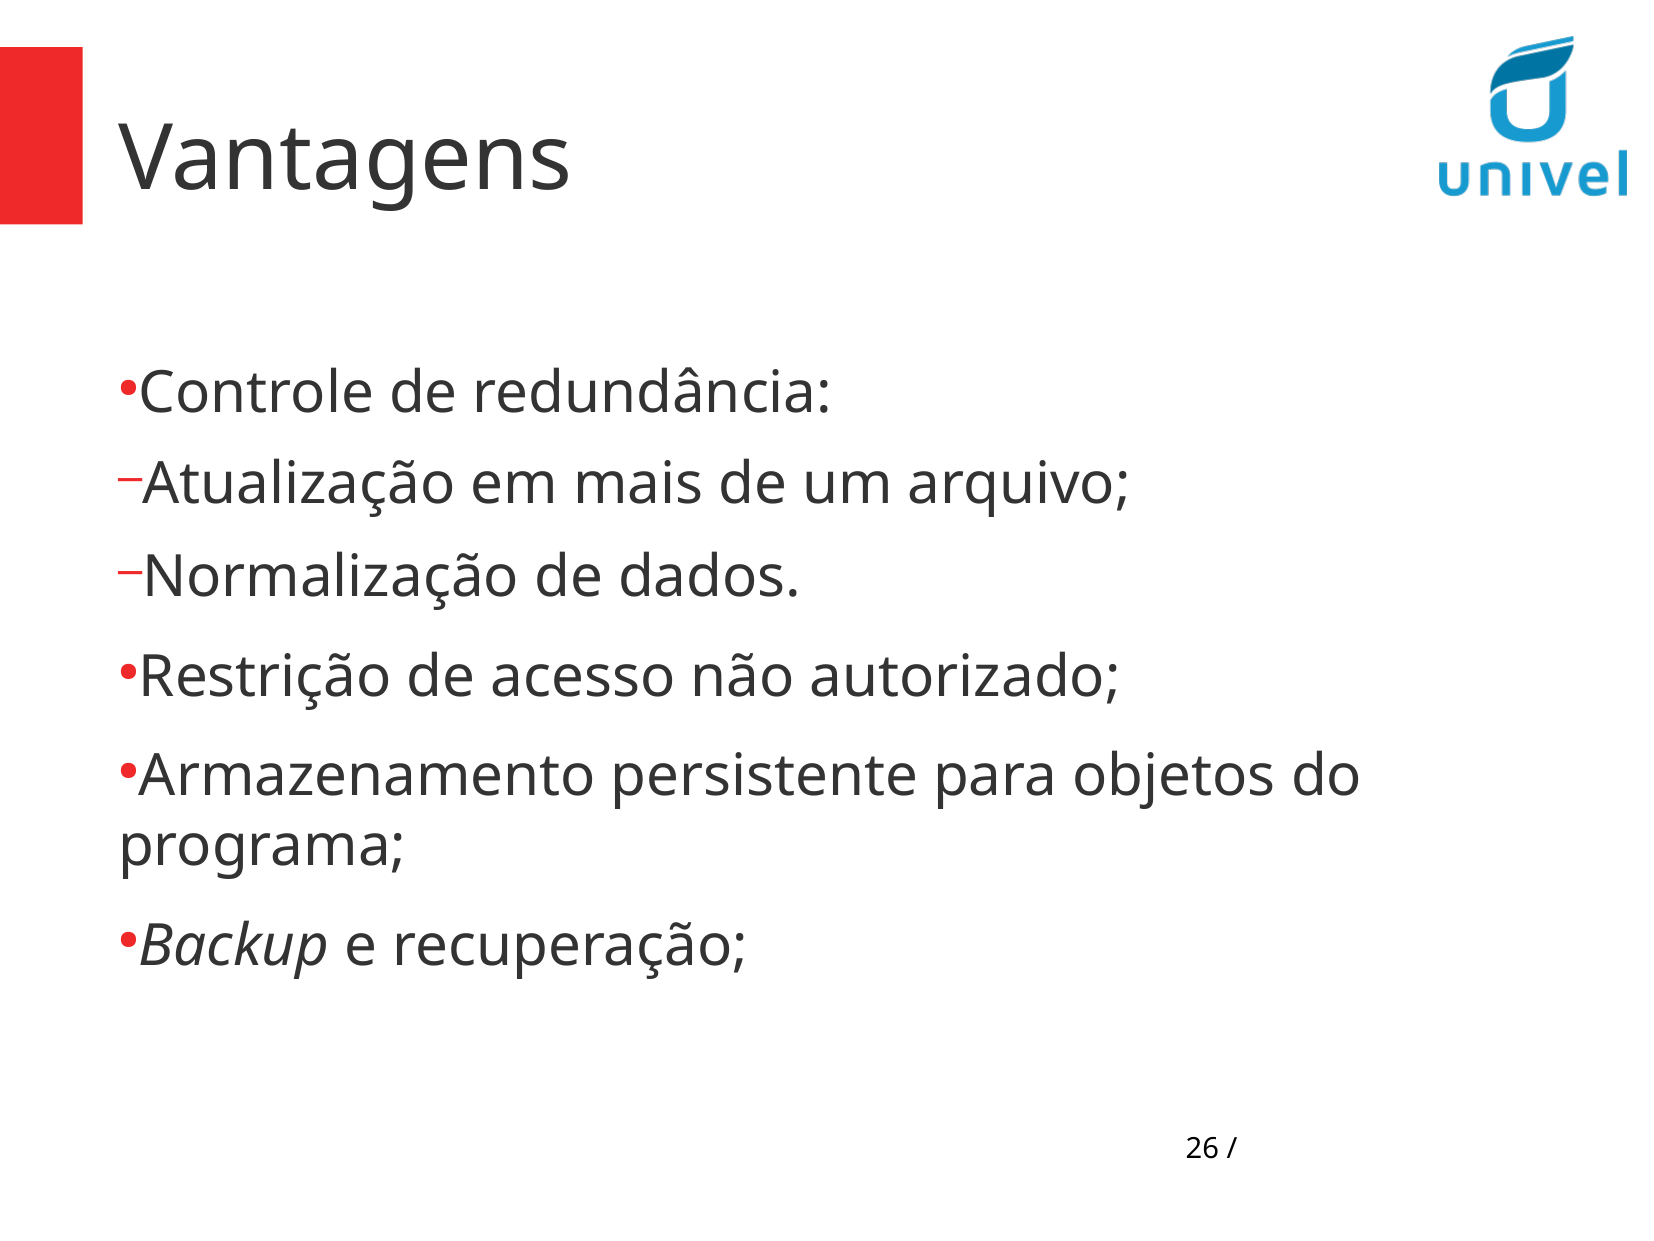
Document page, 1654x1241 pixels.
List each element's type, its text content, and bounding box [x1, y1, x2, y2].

title Vantagens [118, 27, 1571, 278]
text_box / [1185, 1129, 1571, 1216]
list Controle de redundância: Atualização em mais de um arquivo; Normalização de dados. Restrição de acesso não autorizado; Armazenamento persistente para objetos do programa; Backup e recuperação; [118, 354, 1536, 1074]
